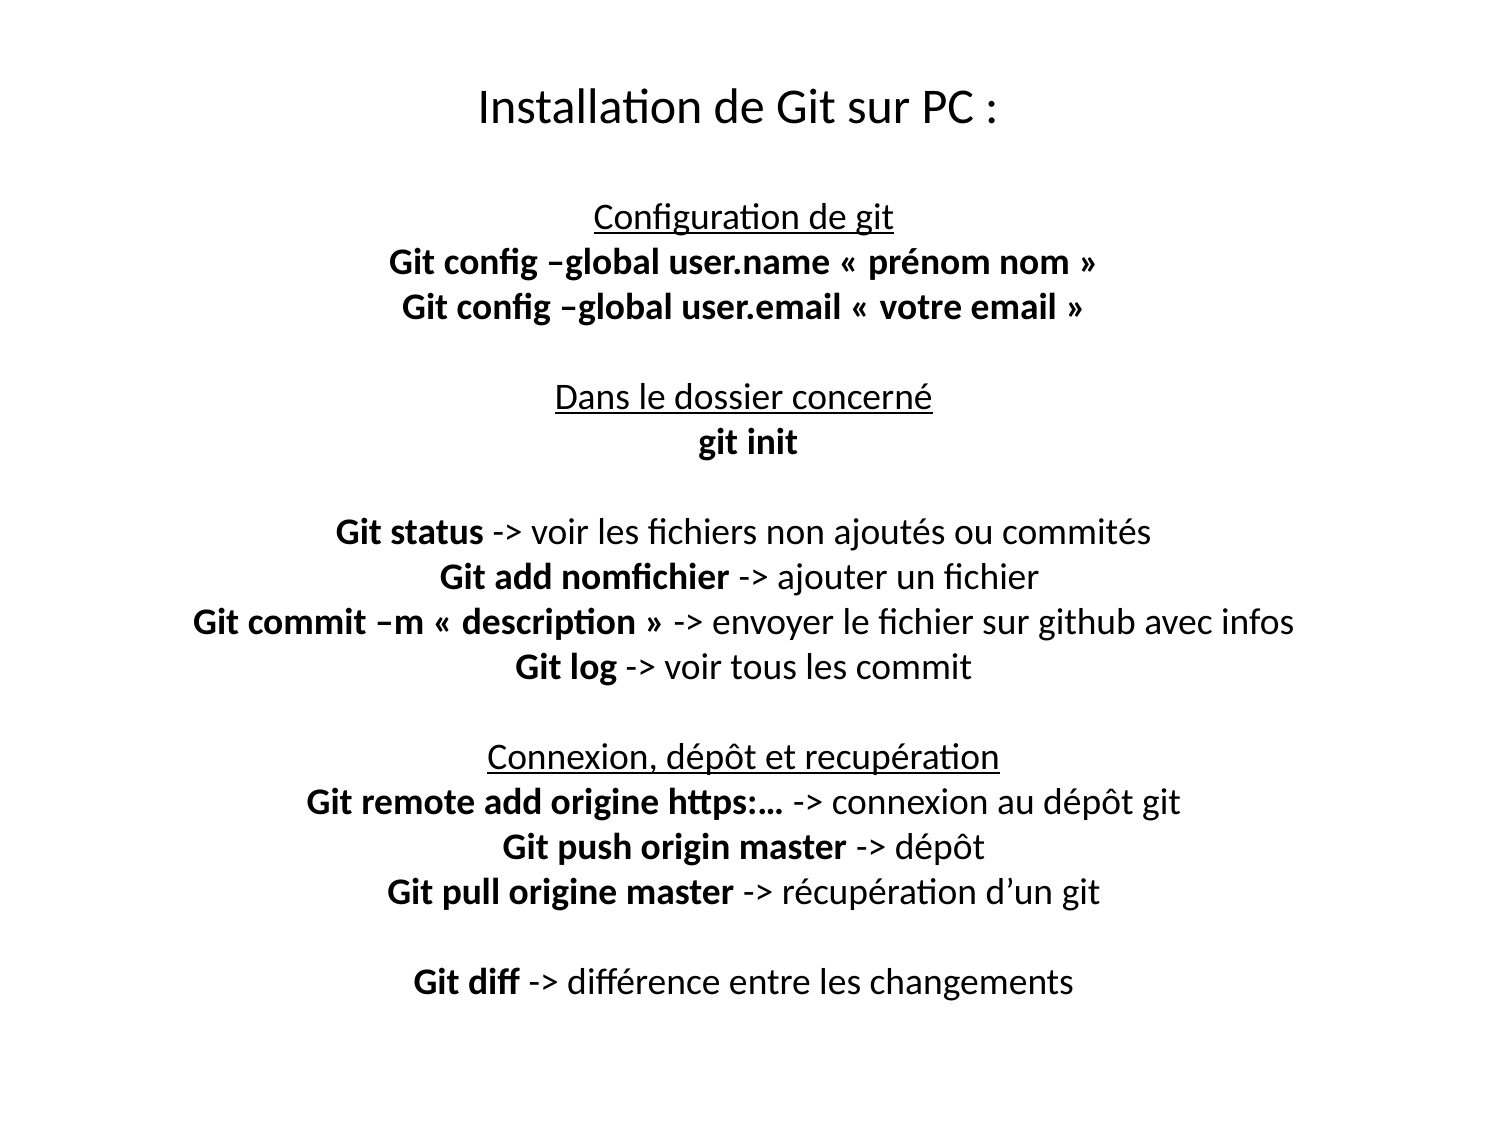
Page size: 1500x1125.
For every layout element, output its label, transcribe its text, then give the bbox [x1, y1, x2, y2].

text_box Configuration de git Git config –global user.name « prénom nom » Git config –global user.email « votre email » Dans le dossier concerné git init Git status -> voir les fichiers non ajoutés ou commités Git add nomfichier -> ajouter un fichier Git commit –m « description » -> envoyer le fichier sur github avec infos Git log -> voir tous les commit Connexion, dépôt et recupération Git remote add origine https:… -> connexion au dépôt git Git push origin master -> dépôt Git pull origine master -> récupération d’un git Git diff -> différence entre les changements [112, 184, 1376, 1010]
text_box Installation de Git sur PC : [112, 66, 1376, 142]
